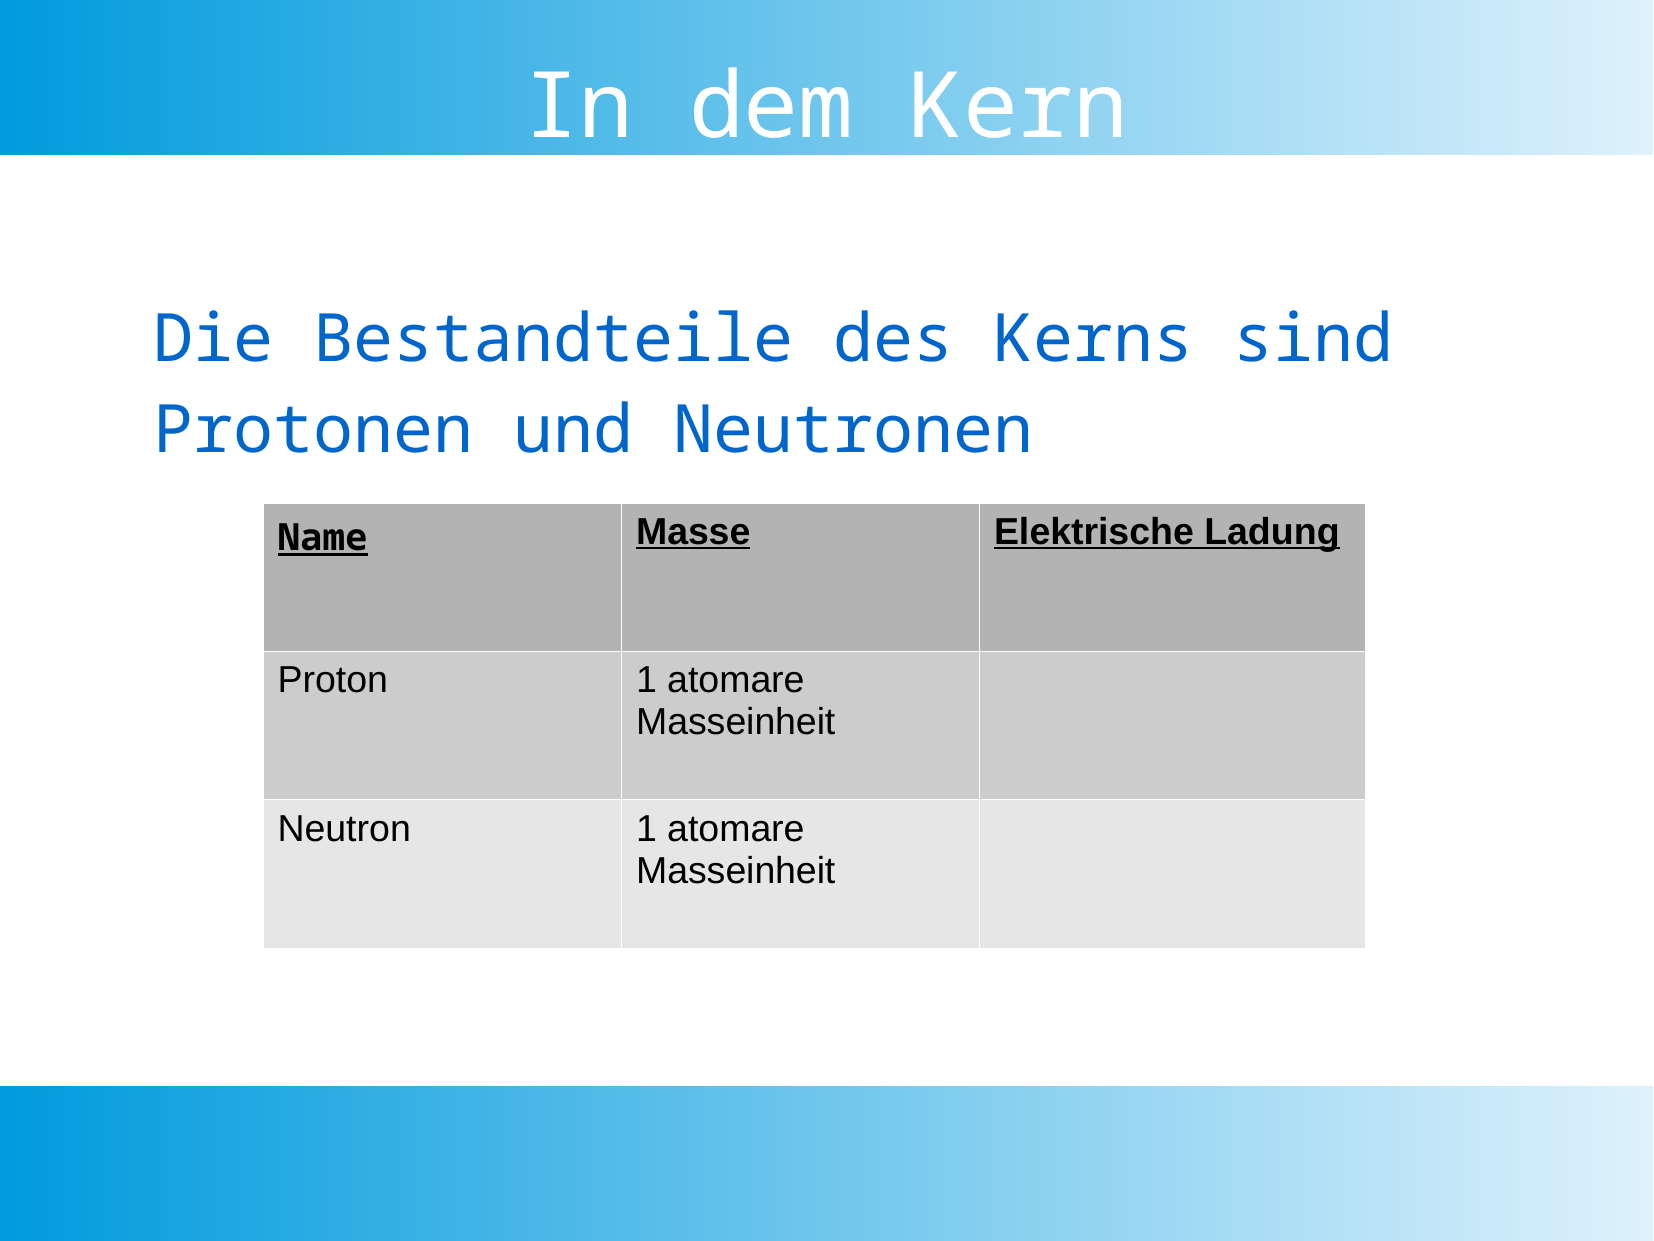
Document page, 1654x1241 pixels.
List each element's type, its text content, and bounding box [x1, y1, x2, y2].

table_header Name [264, 504, 621, 651]
table_cell [980, 800, 1365, 948]
list Die Bestandteile des Kerns sind Protonen und Neutronen [82, 290, 1571, 1010]
table_cell 1 atomare Masseinheit [622, 652, 979, 799]
table_cell 1 atomare Masseinheit [622, 800, 979, 948]
table_cell Neutron [264, 800, 621, 948]
table_header Masse [622, 504, 979, 651]
table_cell [980, 652, 1365, 799]
table_header Elektrische Ladung [980, 504, 1365, 651]
table_cell Proton [264, 652, 621, 799]
title In dem Kern [82, 40, 1571, 163]
